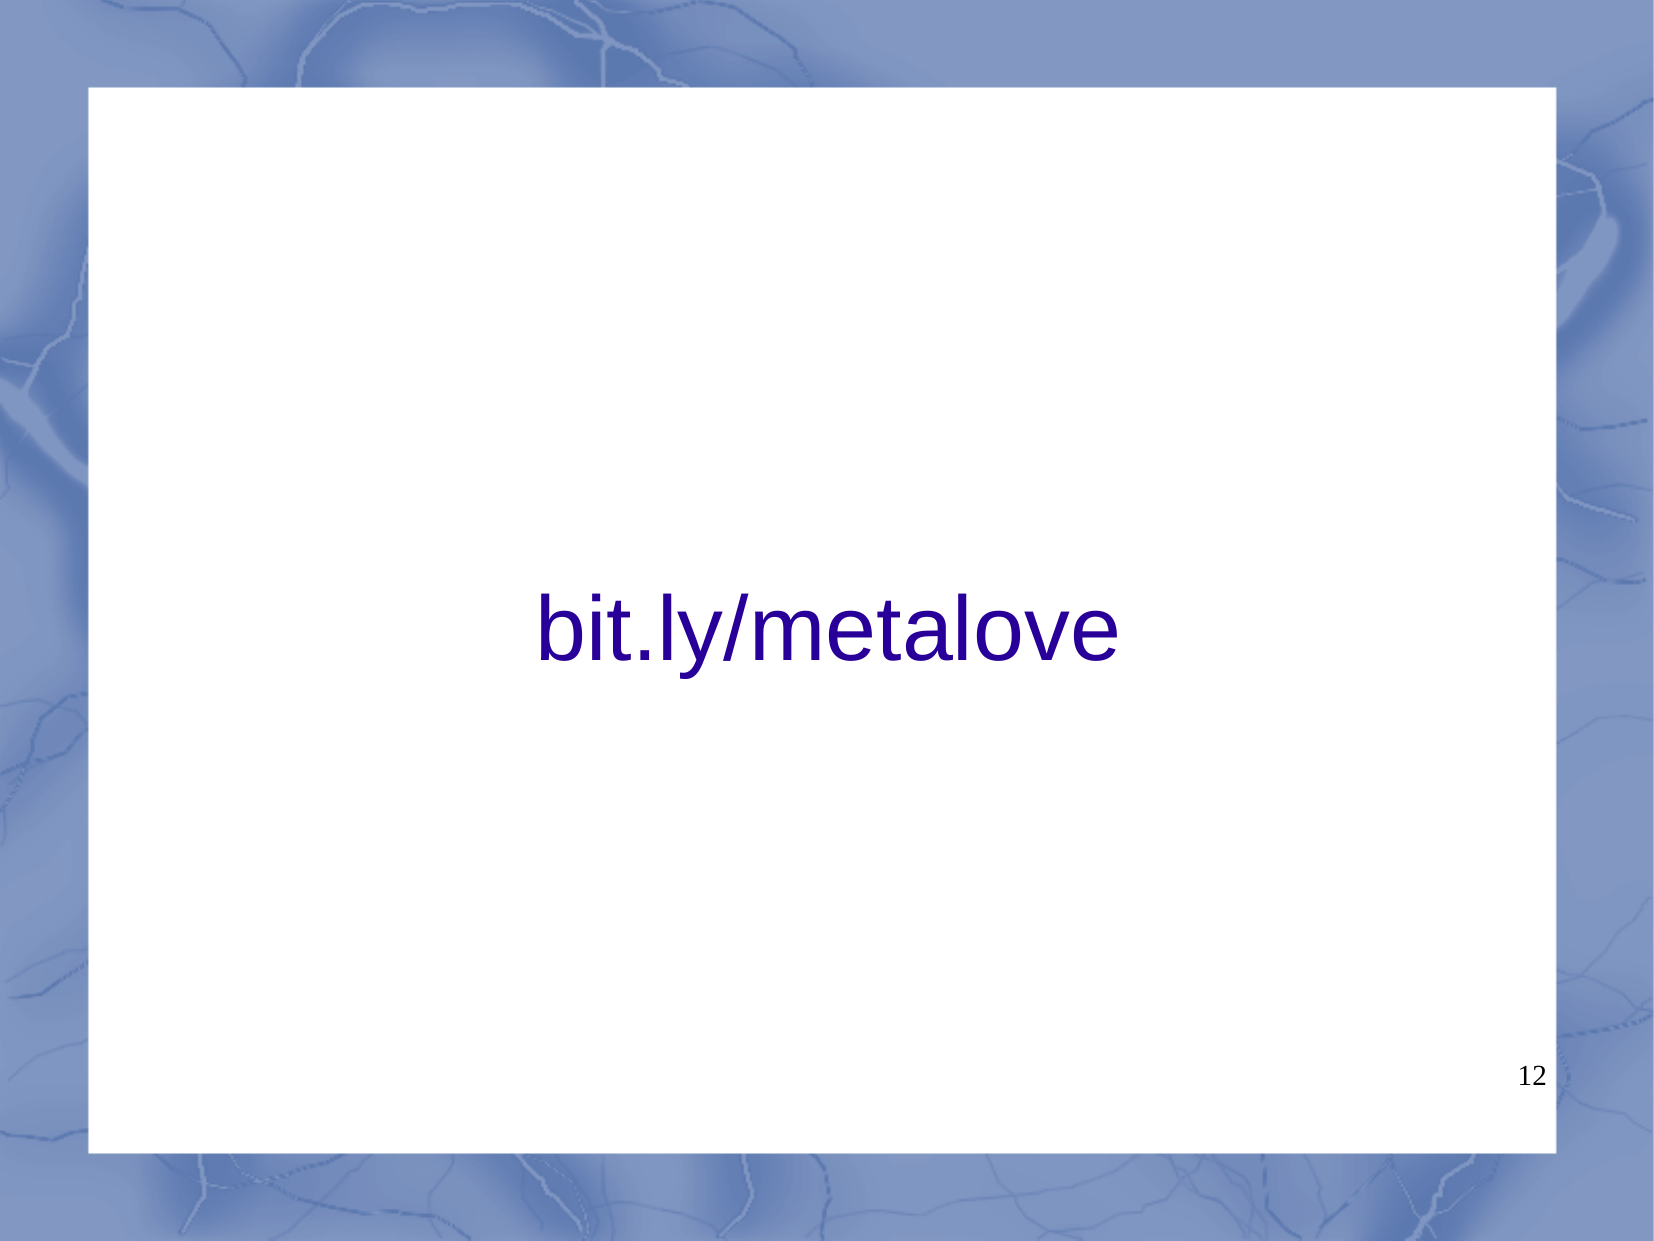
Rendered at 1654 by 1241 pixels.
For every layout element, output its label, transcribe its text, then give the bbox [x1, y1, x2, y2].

title bit.ly/metalove [120, 525, 1538, 733]
picture [0, 0, 1654, 1241]
